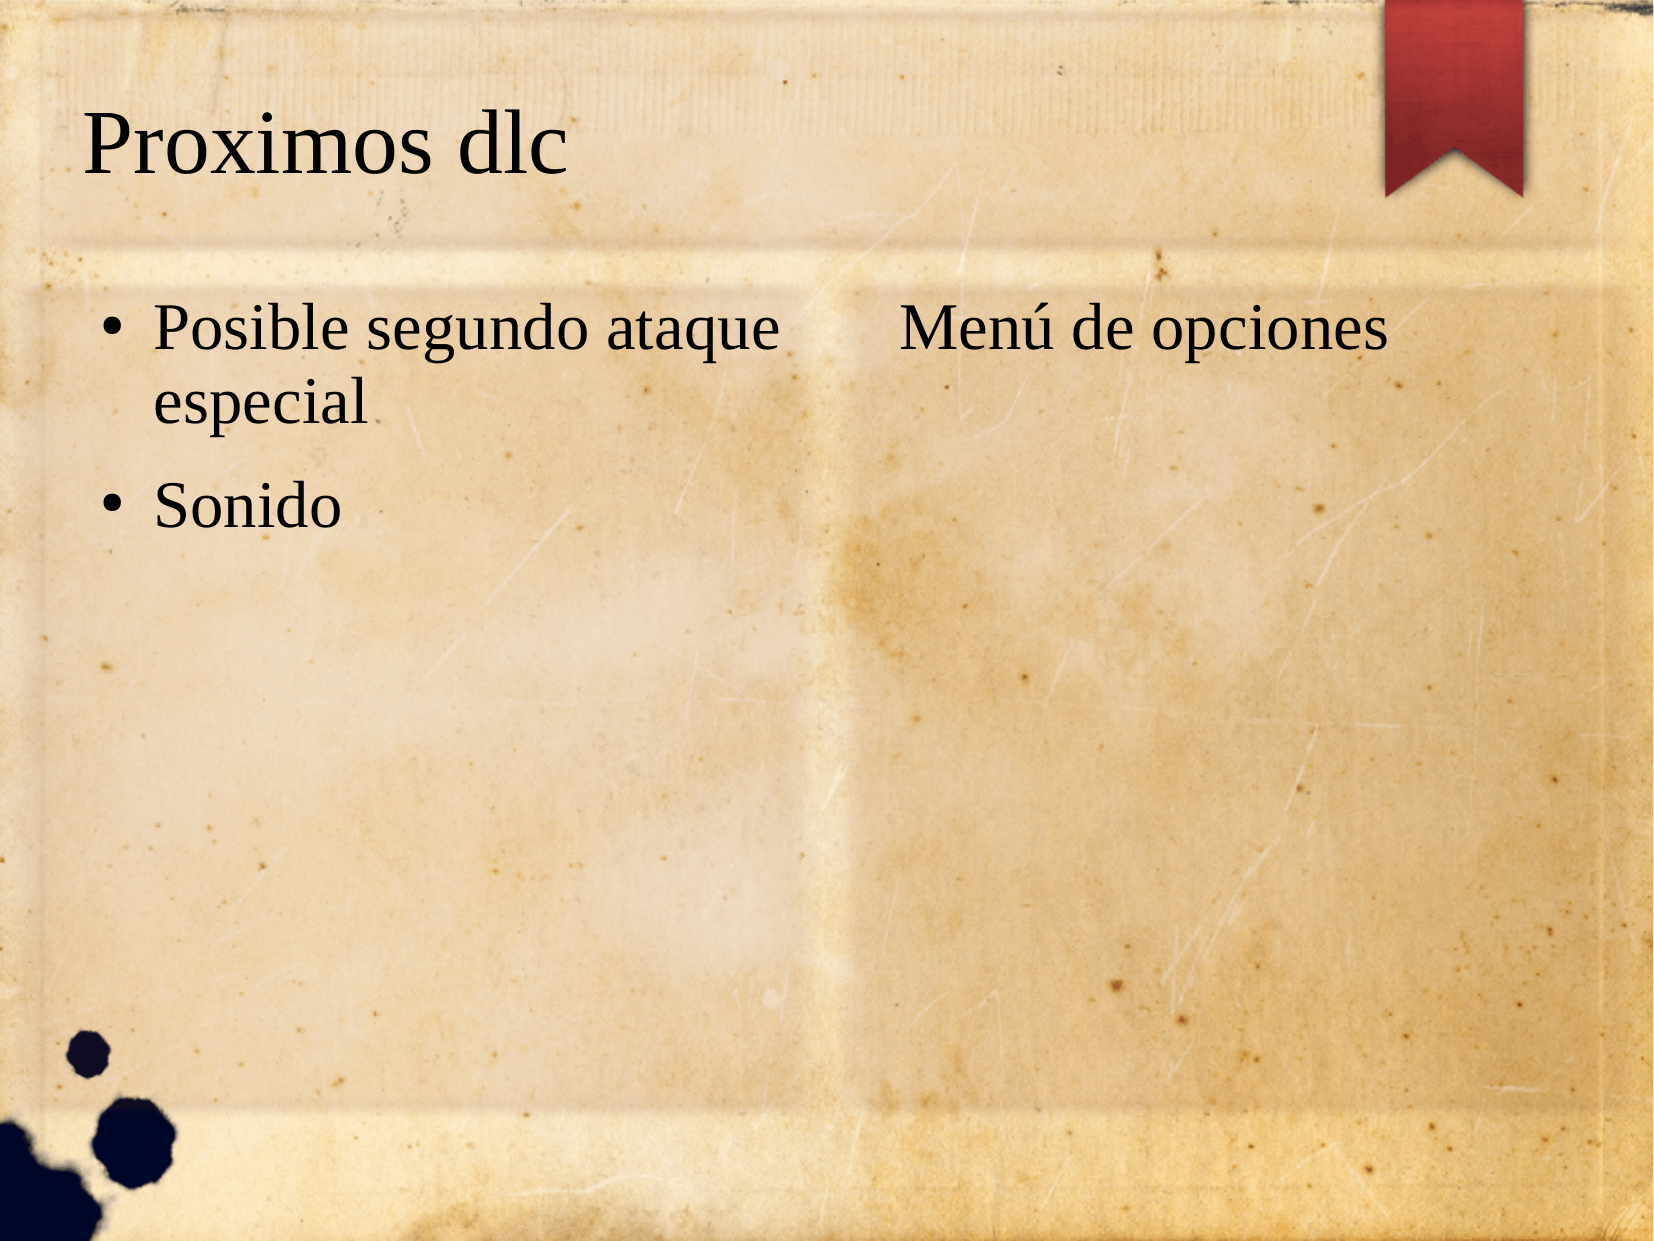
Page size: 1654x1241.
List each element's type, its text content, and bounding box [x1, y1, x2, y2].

picture [0, 0, 1654, 1241]
list Posible segundo ataque especial Sonido [82, 290, 793, 1010]
list Menú de opciones [828, 290, 1539, 1010]
title Proximos dlc [82, 41, 1347, 245]
